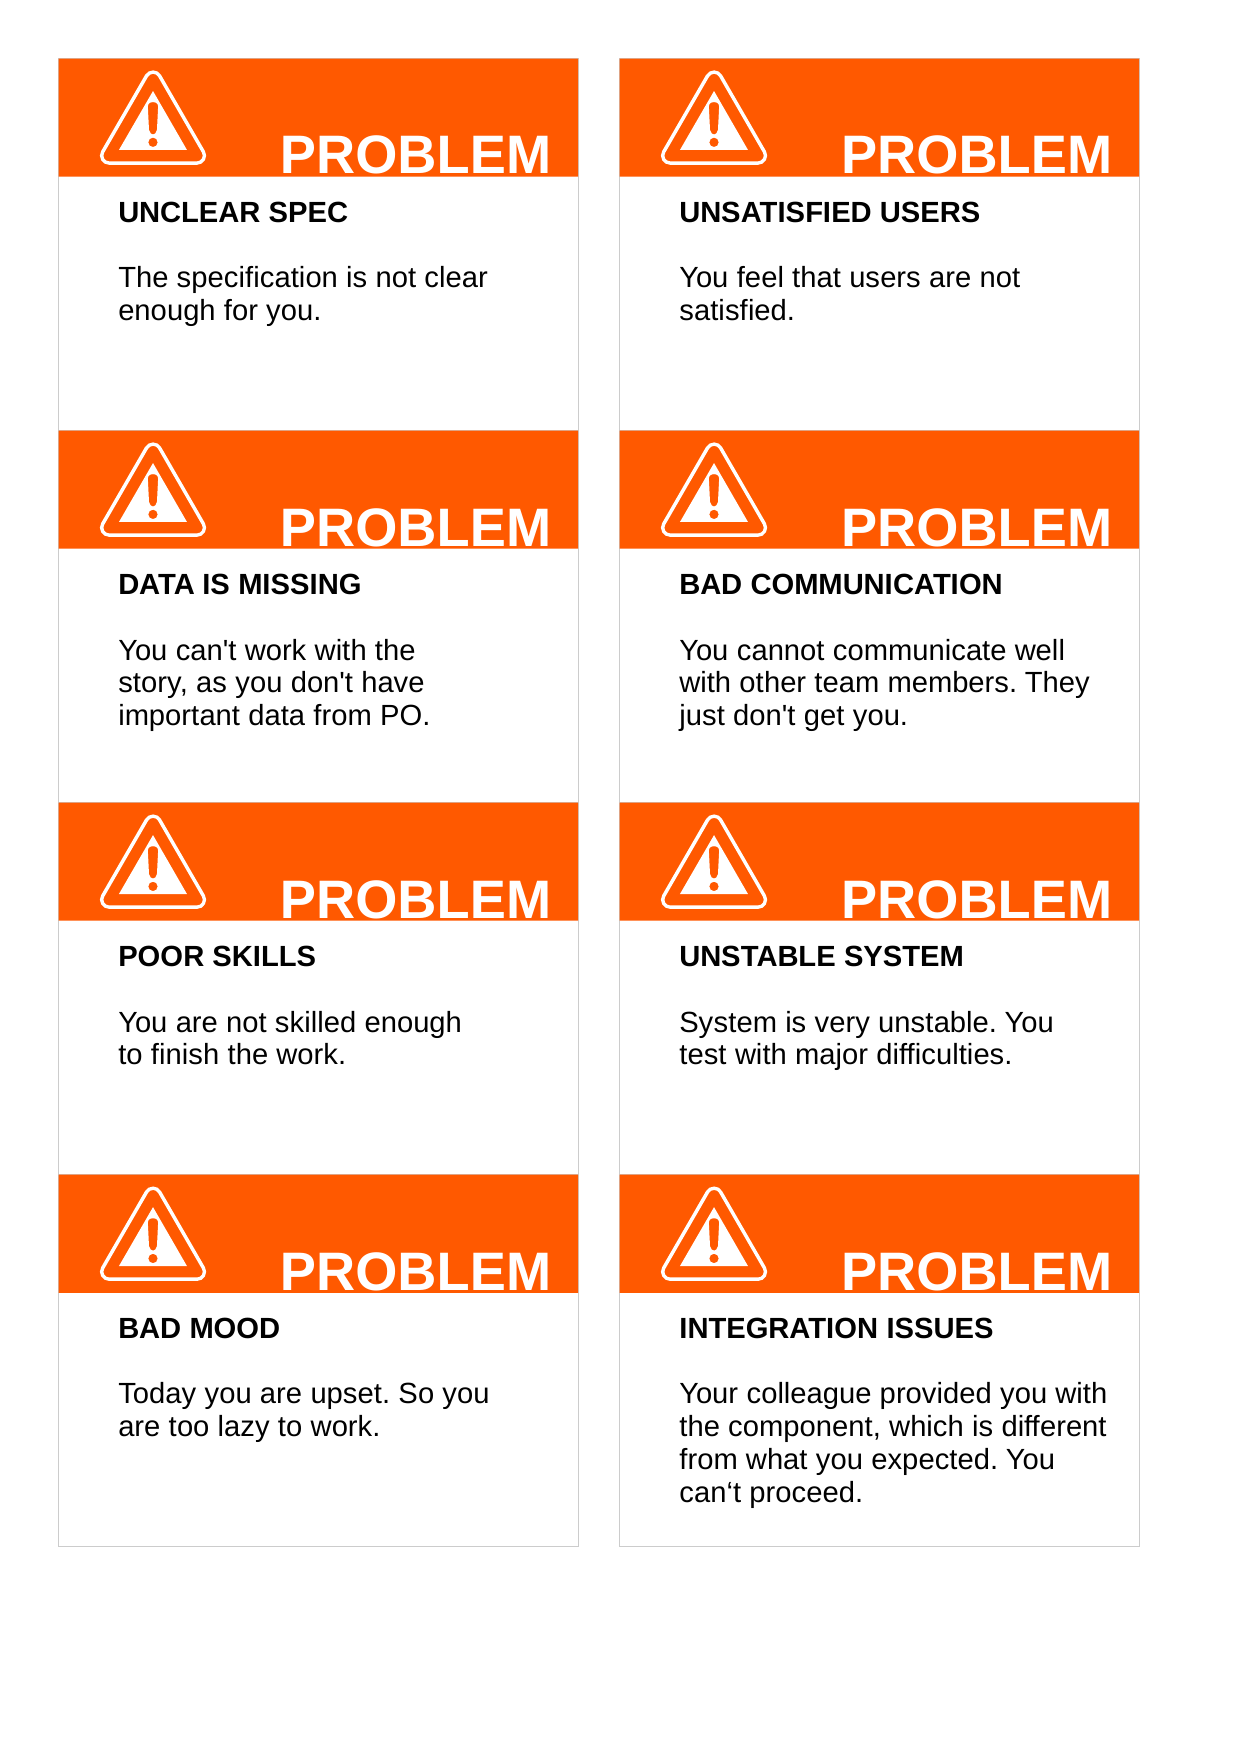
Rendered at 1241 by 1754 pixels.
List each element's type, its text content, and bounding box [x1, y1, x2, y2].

text_box [619, 58, 1140, 1547]
text_box BAD COMMUNICATION You cannot communicate well with other team members. They just don't get you. [664, 560, 1140, 740]
text_box PROBLEM [826, 489, 1130, 567]
text_box PROBLEM [826, 1233, 1130, 1311]
text_box INTEGRATION ISSUES Your colleague provided you with the component, which is different from what you expected. You can‘t proceed. [664, 1304, 1124, 1550]
text_box UNSTABLE SYSTEM System is very unstable. You test with major difficulties. [664, 932, 1109, 1112]
text_box UNCLEAR SPEC The specification is not clear enough for you. [103, 188, 509, 351]
text_box PROBLEM [265, 117, 569, 195]
text_box [58, 58, 579, 1547]
text_box DATA IS MISSING You can't work with the story, as you don't have important data from PO. [103, 560, 509, 773]
text_box PROBLEM [265, 1233, 569, 1311]
text_box POOR SKILLS You are not skilled enough to finish the work. [103, 932, 509, 1112]
text_box UNSATISFIED USERS You feel that users are not satisfied. [664, 188, 1070, 336]
text_box PROBLEM [826, 117, 1130, 195]
text_box PROBLEM [265, 489, 569, 567]
text_box PROBLEM [826, 861, 1130, 939]
text_box PROBLEM [265, 861, 569, 939]
text_box BAD MOOD Today you are upset. So you are too lazy to work. [103, 1304, 509, 1484]
